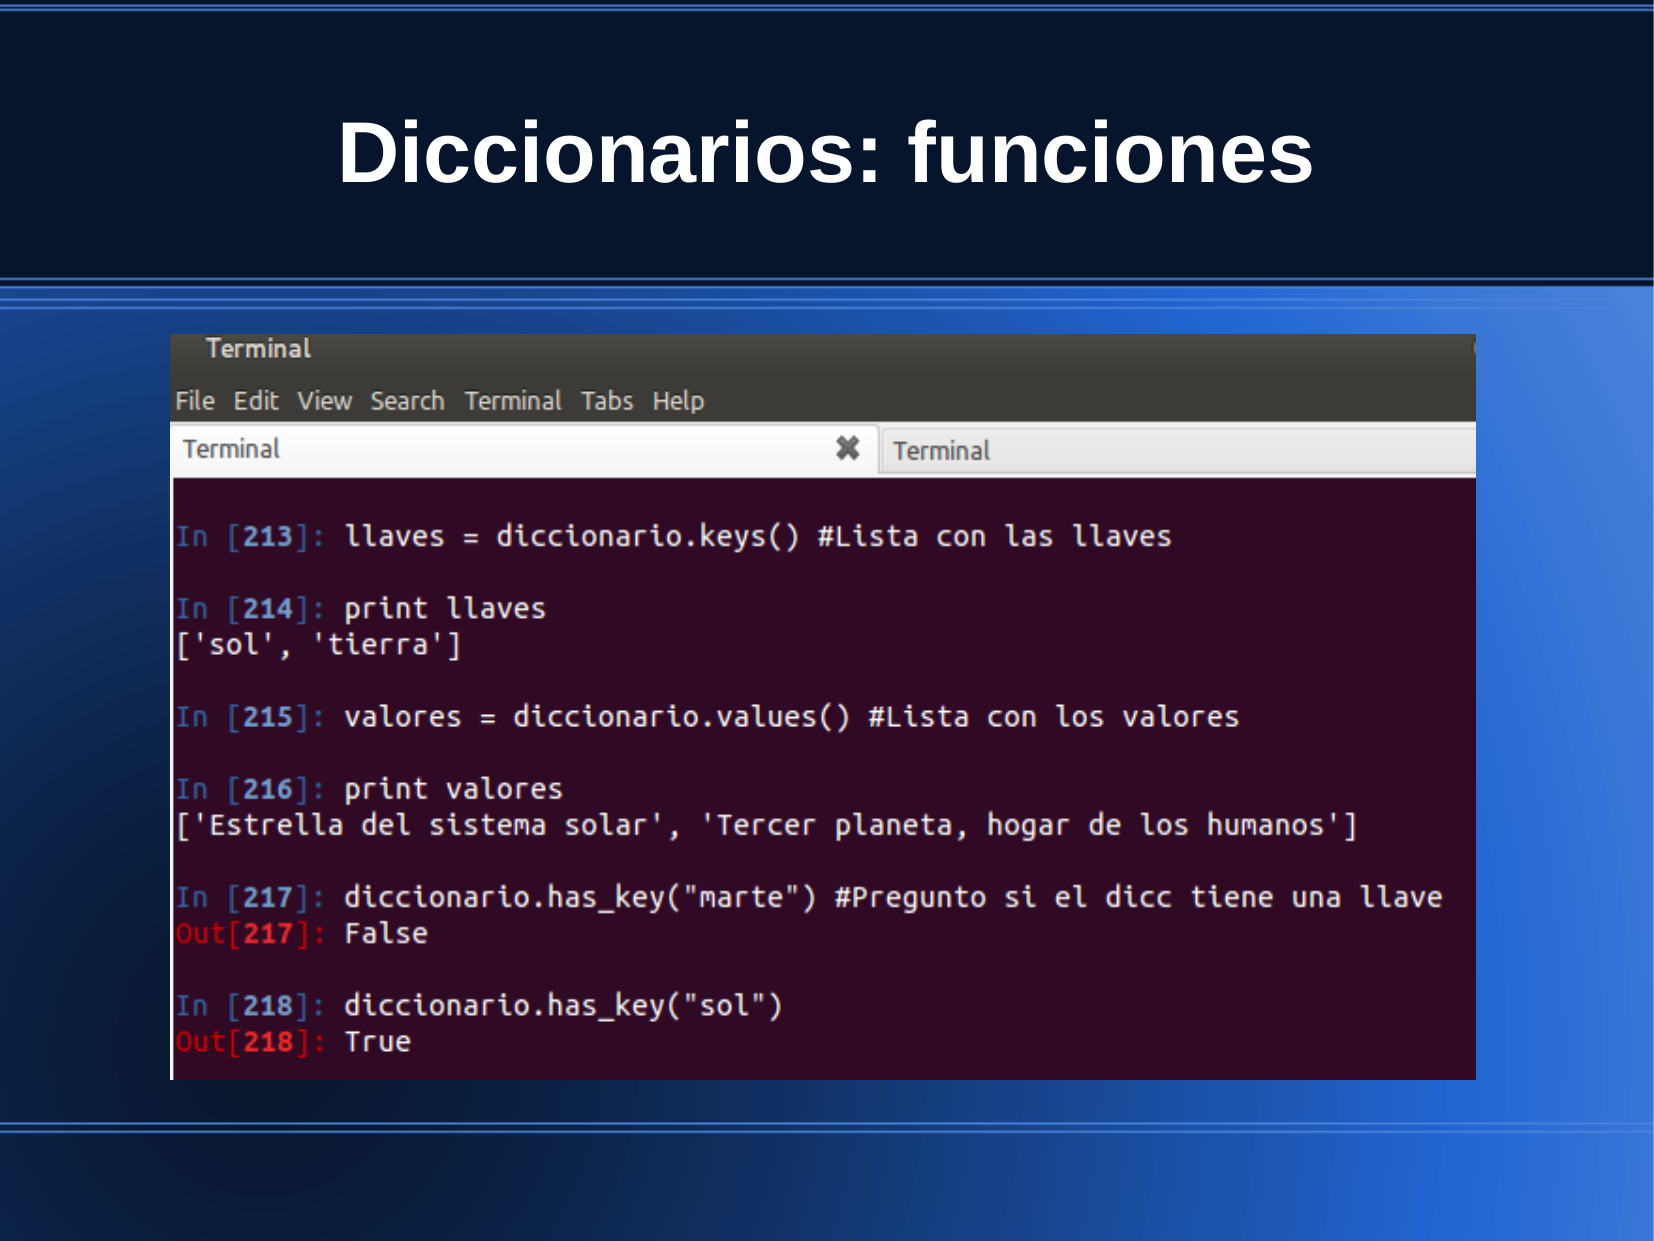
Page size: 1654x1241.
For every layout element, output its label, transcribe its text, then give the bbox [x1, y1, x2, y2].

title Diccionarios: funciones [82, 49, 1571, 257]
picture [0, 0, 1654, 1241]
